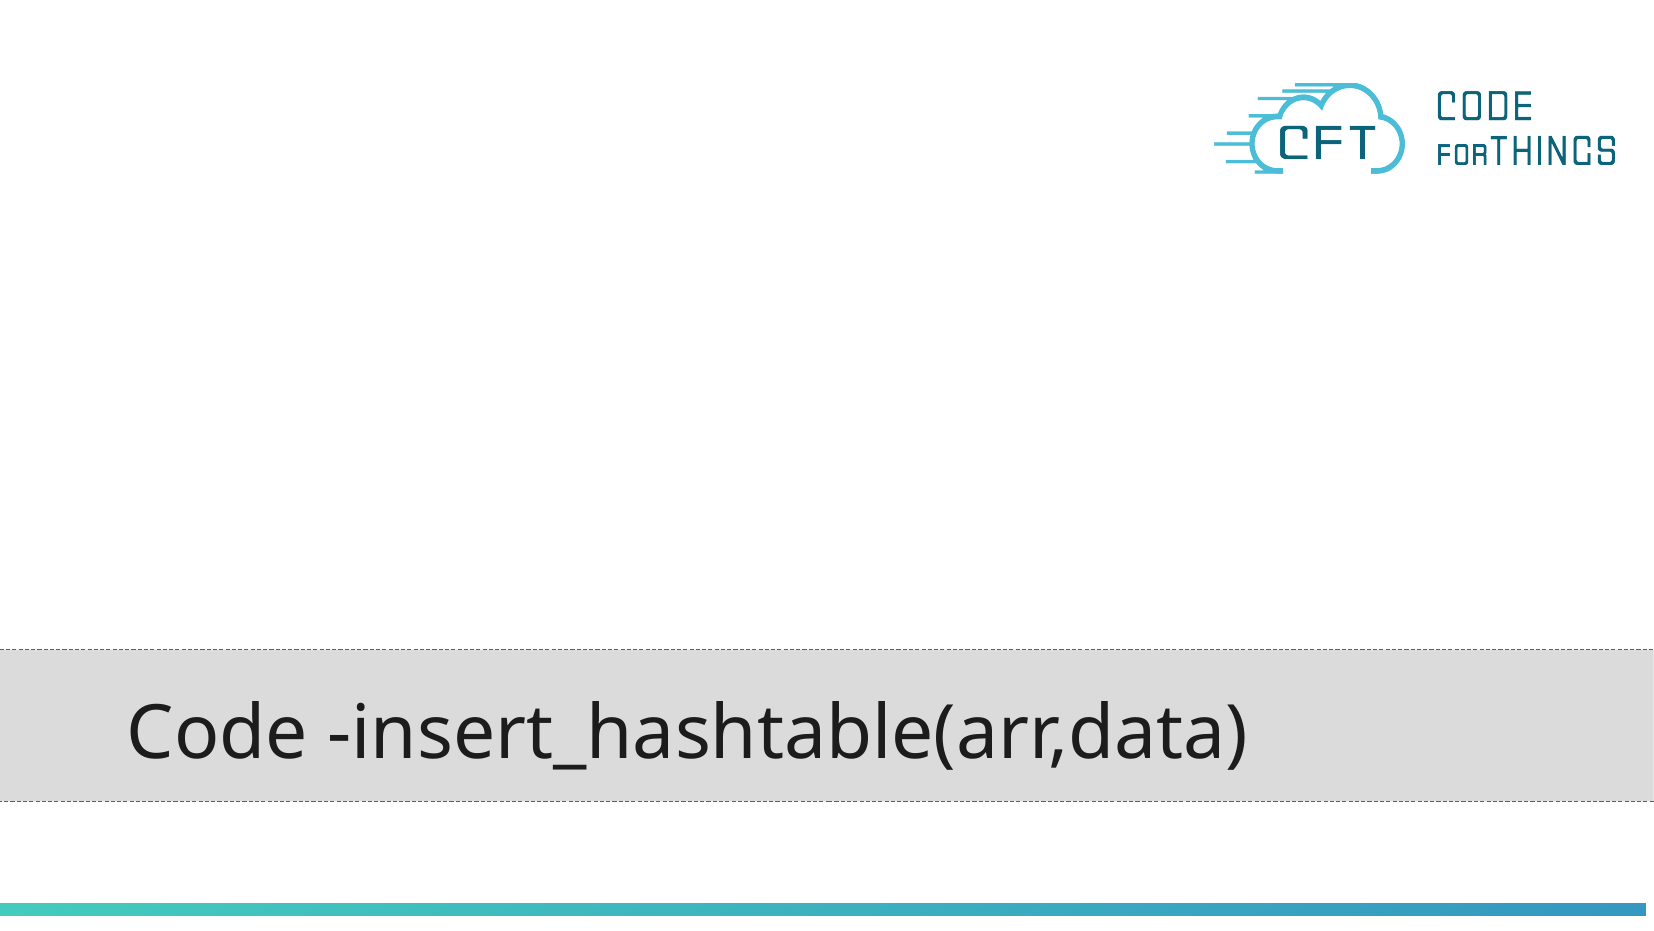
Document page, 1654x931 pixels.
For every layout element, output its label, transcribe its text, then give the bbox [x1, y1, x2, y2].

title Code -insert_hashtable(arr,data) [53, 641, 1654, 817]
picture [1214, 83, 1615, 174]
